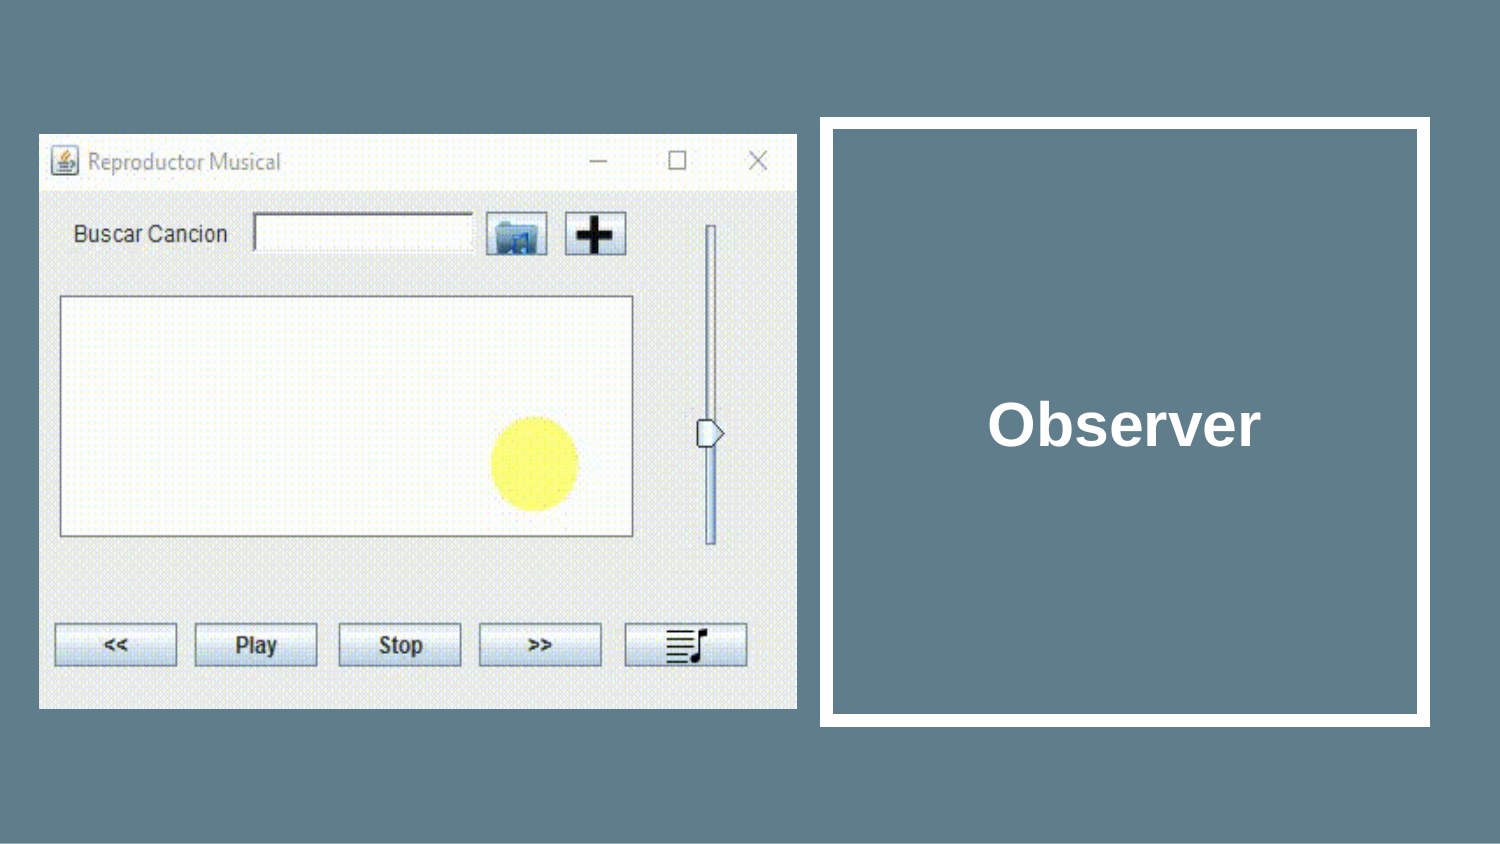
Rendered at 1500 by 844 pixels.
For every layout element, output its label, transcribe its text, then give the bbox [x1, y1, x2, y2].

title Observer [848, 151, 1402, 693]
picture [39, 134, 797, 709]
